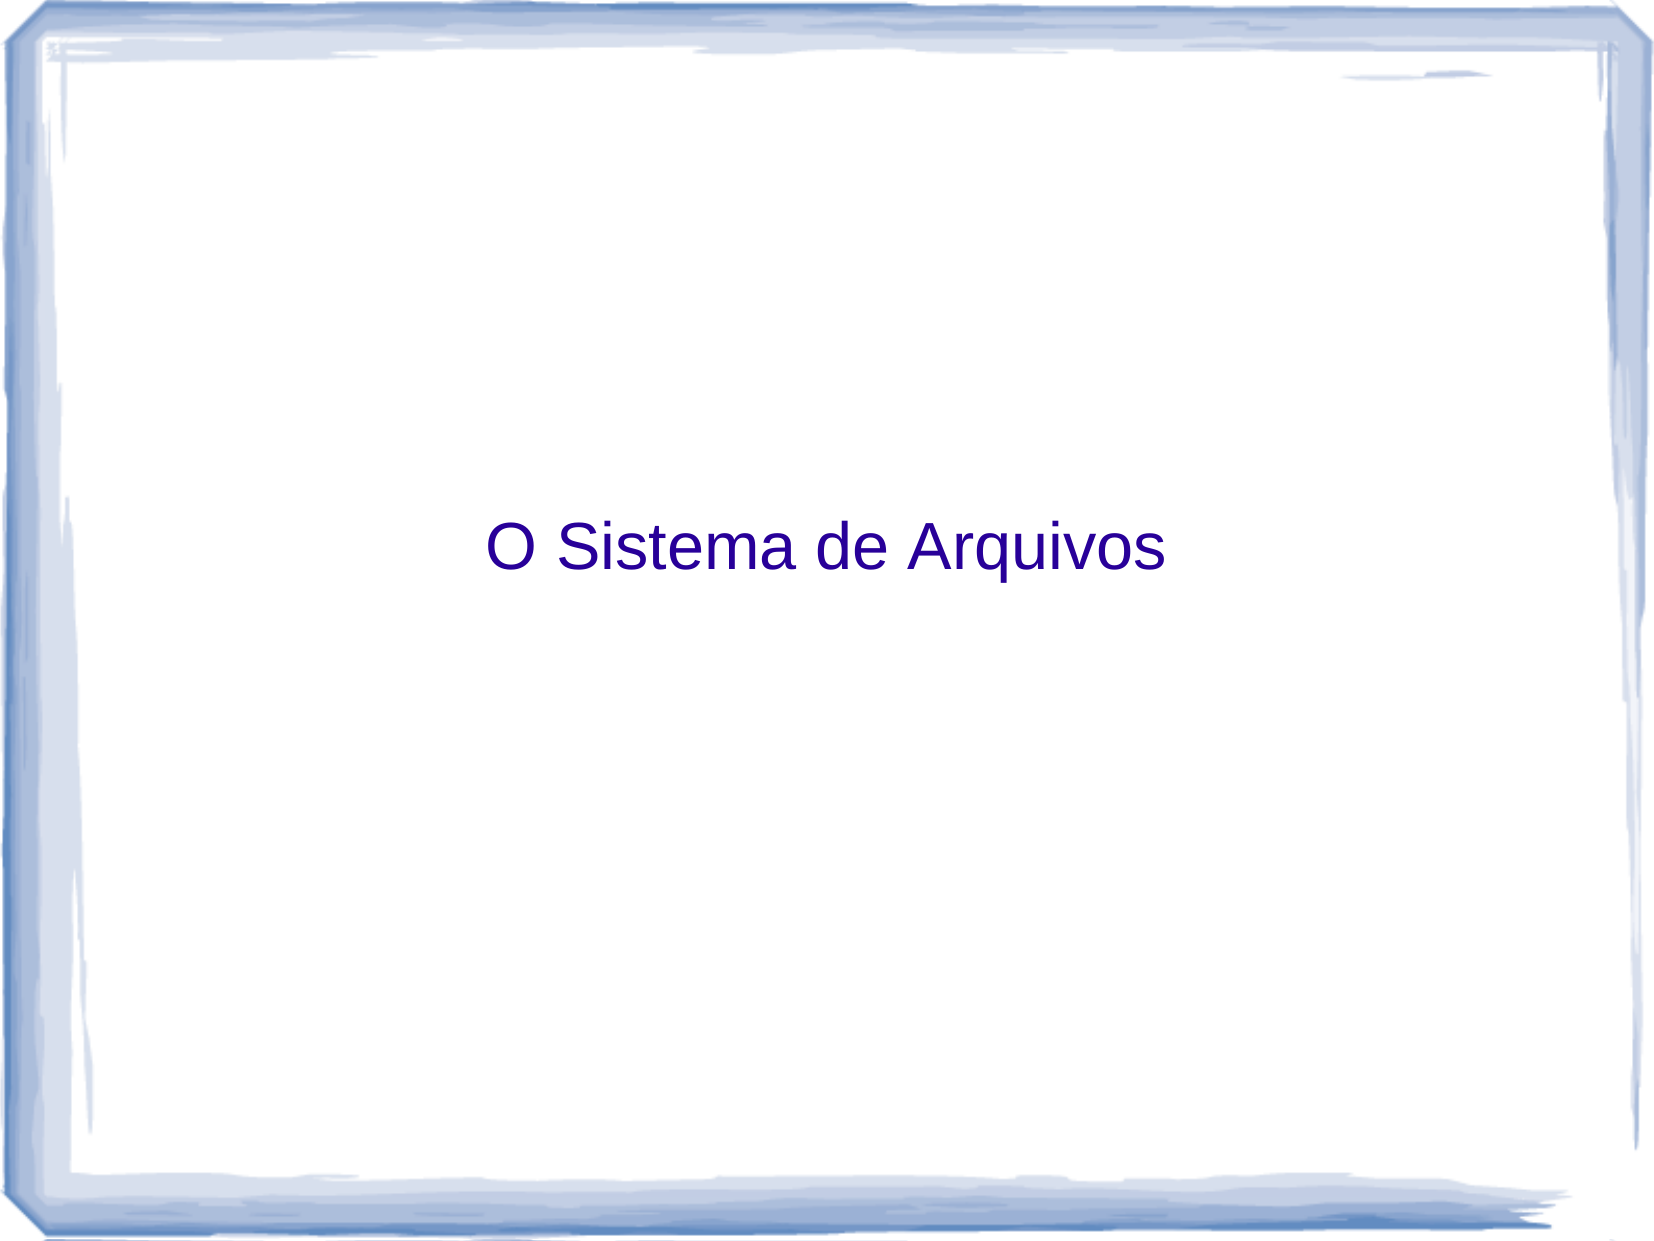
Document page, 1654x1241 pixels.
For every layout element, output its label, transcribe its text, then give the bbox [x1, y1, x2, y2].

subtitle O Sistema de Arquivos [82, 49, 1571, 1045]
picture [0, 0, 1654, 1241]
